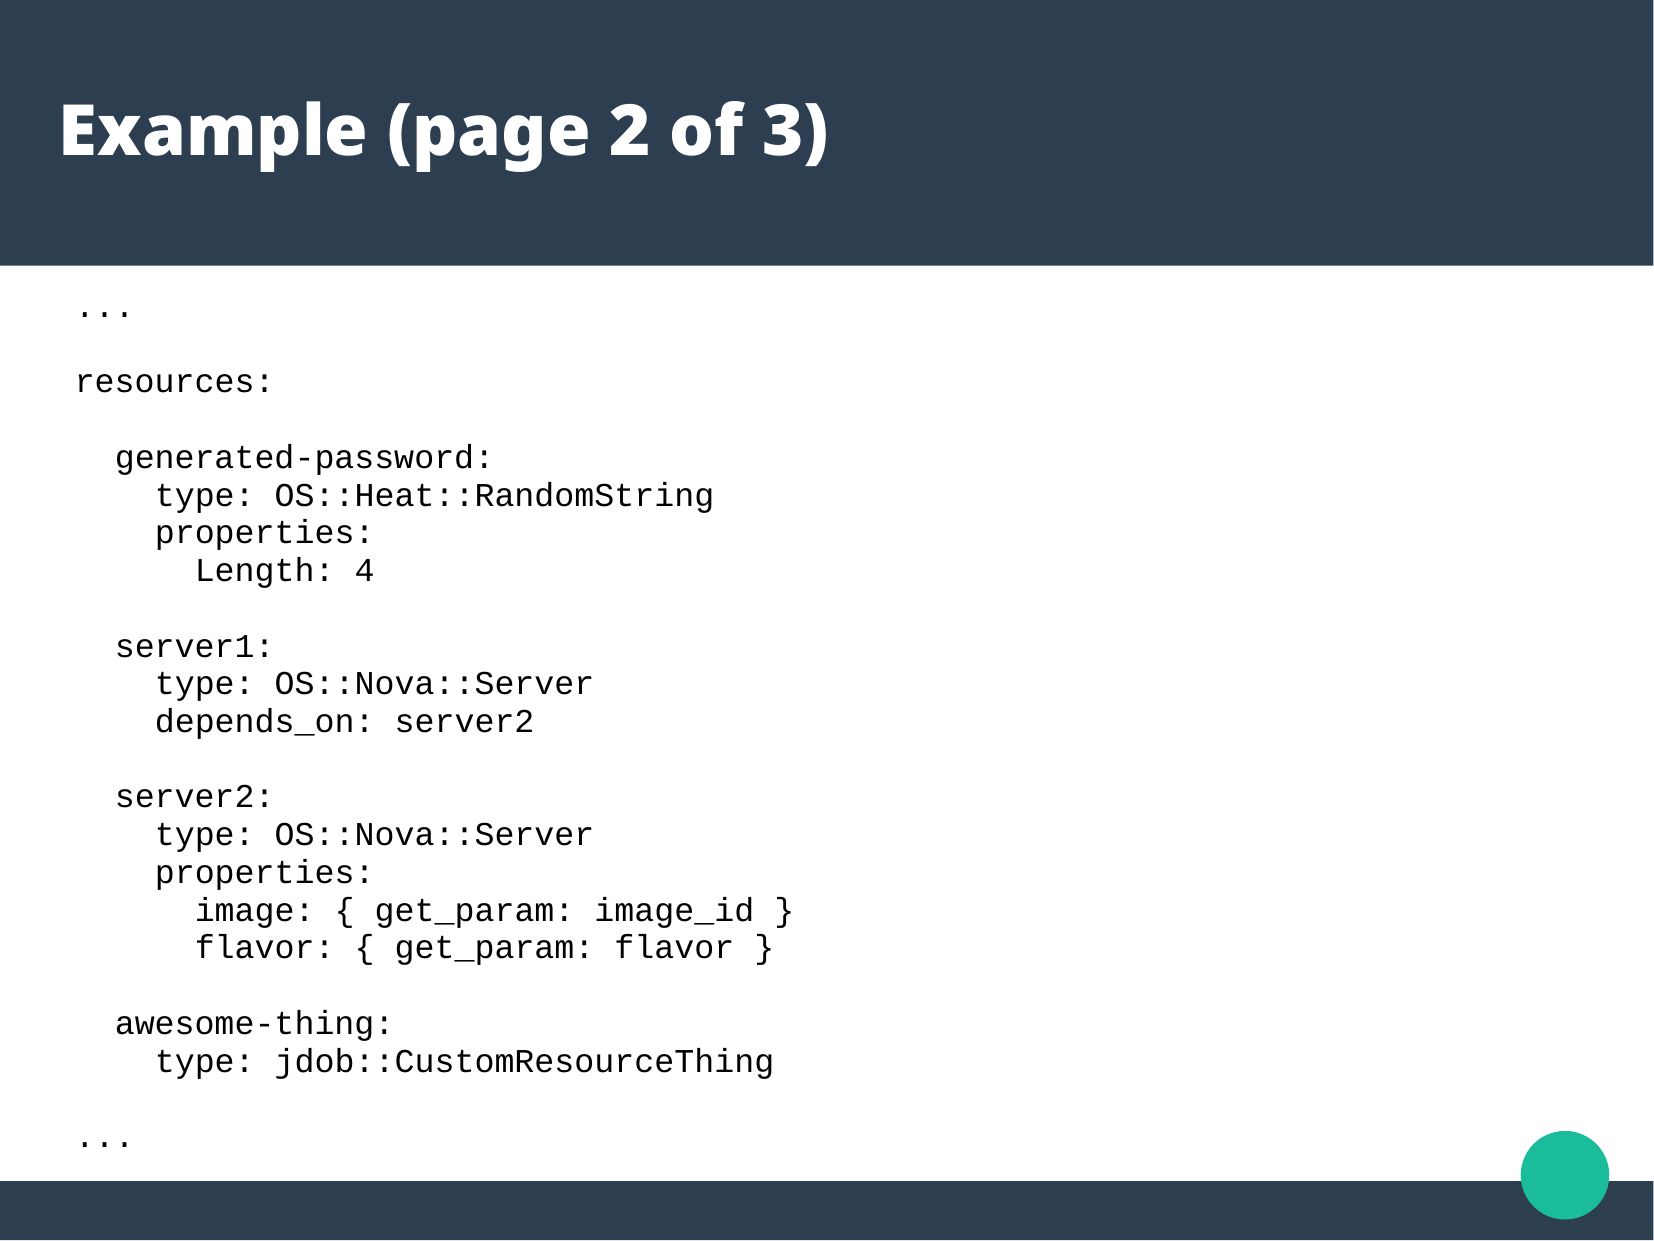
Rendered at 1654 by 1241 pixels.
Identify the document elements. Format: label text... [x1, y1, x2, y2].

title Example (page 2 of 3) [59, 49, 1595, 207]
text_box ... resources: generated-password: type: OS::Heat::RandomString properties: Length: 4 server1: type: OS::Nova::Server depends_on: server2 server2: type: OS::Nova::Server properties: image: { get_param: image_id } flavor: { get_param: flavor } awesome-thing: type: jdob::CustomResourceThing ... [60, 282, 1591, 1203]
